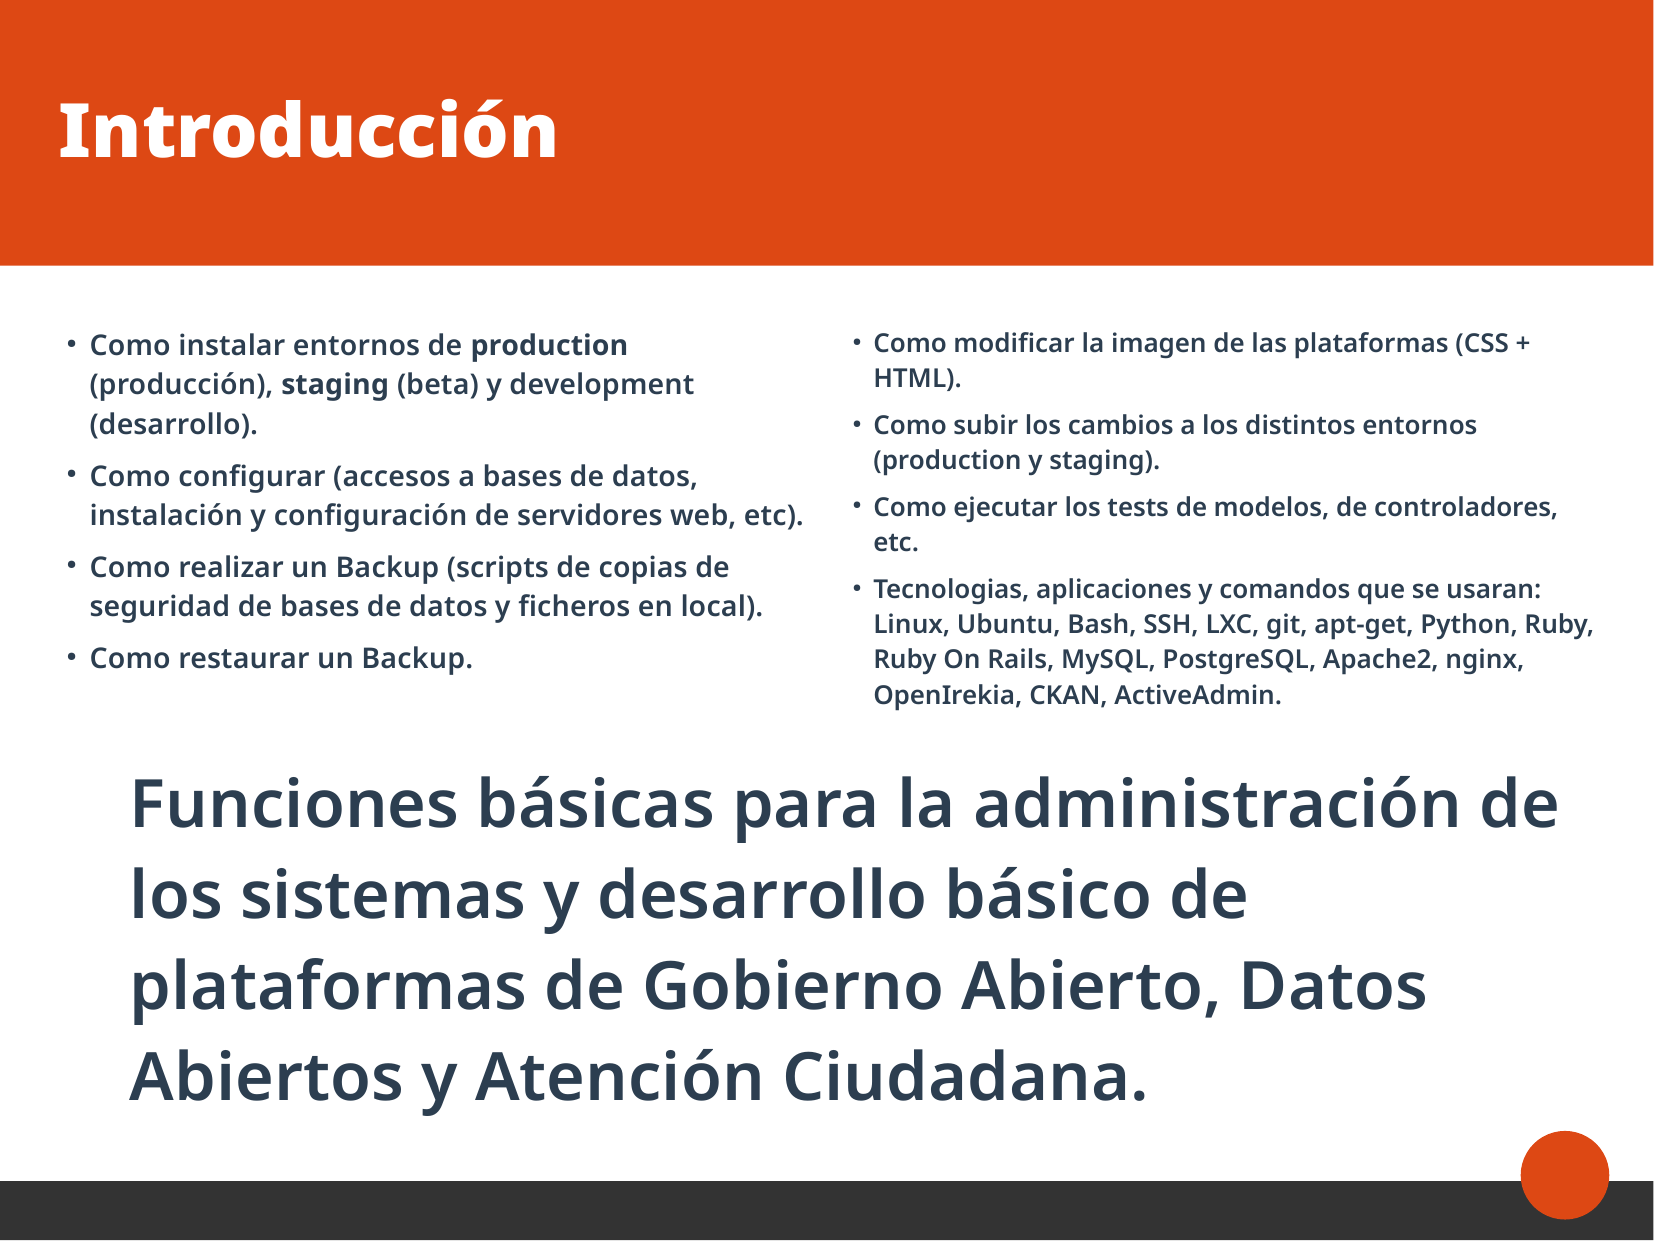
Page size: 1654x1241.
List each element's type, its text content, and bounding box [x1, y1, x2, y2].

list Como modificar la imagen de las plataformas (CSS + HTML). Como subir los cambios a los distintos entornos (production y staging). Como ejecutar los tests de modelos, de controladores, etc. Tecnologias, aplicaciones y comandos que se usaran: Linux, Ubuntu, Bash, SSH, LXC, git, apt-get, Python, Ruby, Ruby On Rails, MySQL, PostgreSQL, Apache2, nginx, OpenIrekia, CKAN, ActiveAdmin. [845, 324, 1596, 720]
list Funciones básicas para la administración de los sistemas y desarrollo básico de plataformas de Gobierno Abierto, Datos Abiertos y Atención Ciudadana. [59, 756, 1595, 1151]
title Introducción [59, 49, 1595, 207]
list Como instalar entornos de production (producción), staging (beta) y development (desarrollo). Como configurar (accesos a bases de datos, instalación y configuración de servidores web, etc). Como realizar un Backup (scripts de copias de seguridad de bases de datos y ficheros en local). Como restaurar un Backup. [59, 324, 809, 720]
